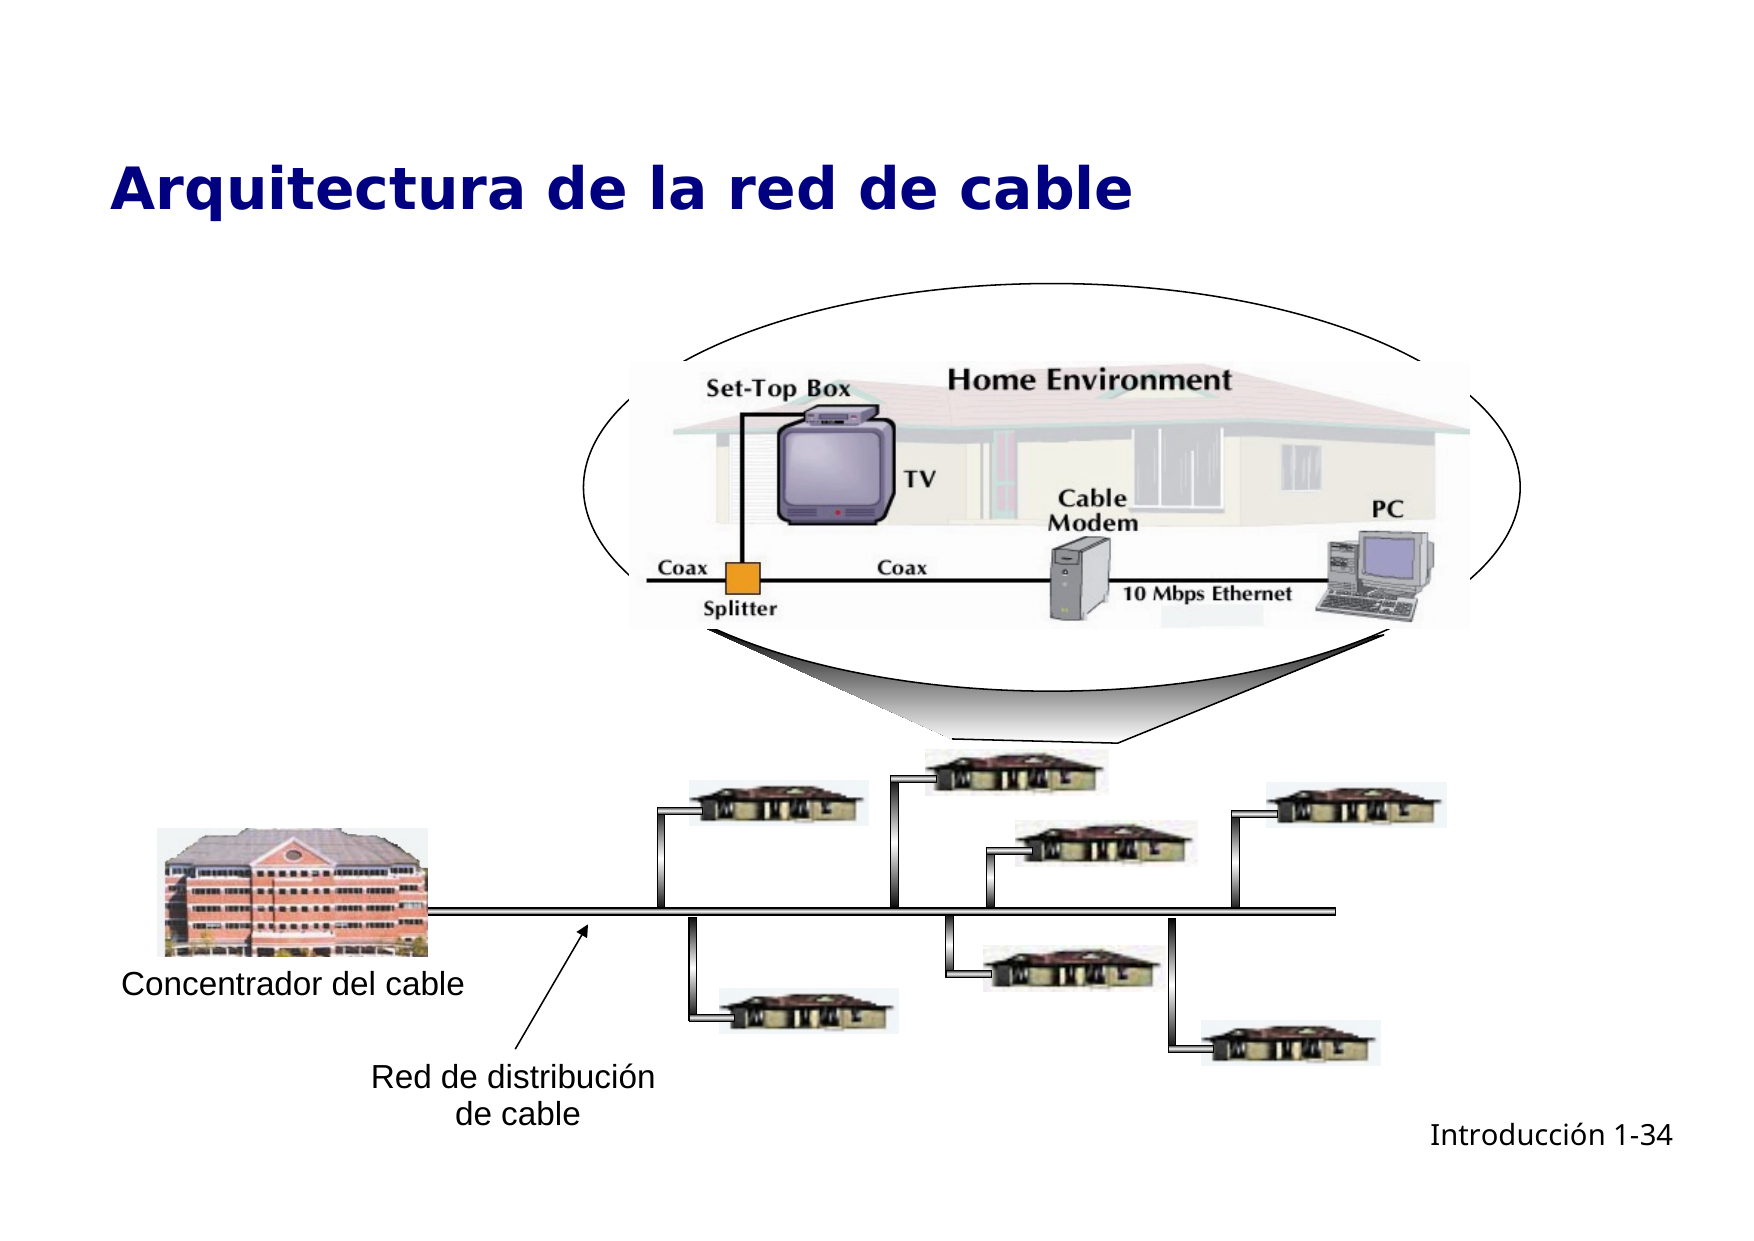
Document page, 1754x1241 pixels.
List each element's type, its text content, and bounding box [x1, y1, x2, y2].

picture [983, 945, 1166, 992]
text_box Concentrador del cable [106, 957, 481, 1010]
picture [1015, 820, 1198, 867]
picture [719, 988, 899, 1034]
text_box [688, 917, 735, 1022]
picture [1266, 782, 1447, 828]
text_box Red de distribución de cable [355, 1050, 671, 1141]
text_box [684, 283, 1420, 361]
text_box [1168, 918, 1214, 1053]
text_box [583, 399, 629, 576]
picture [689, 780, 869, 826]
text_box [1470, 395, 1521, 580]
picture [157, 828, 428, 957]
text_box [707, 629, 1389, 744]
text_box [428, 775, 1336, 978]
picture [629, 361, 1470, 629]
picture [1201, 1020, 1381, 1066]
picture [925, 749, 1109, 796]
title Arquitectura de la red de cable [96, 78, 1672, 301]
